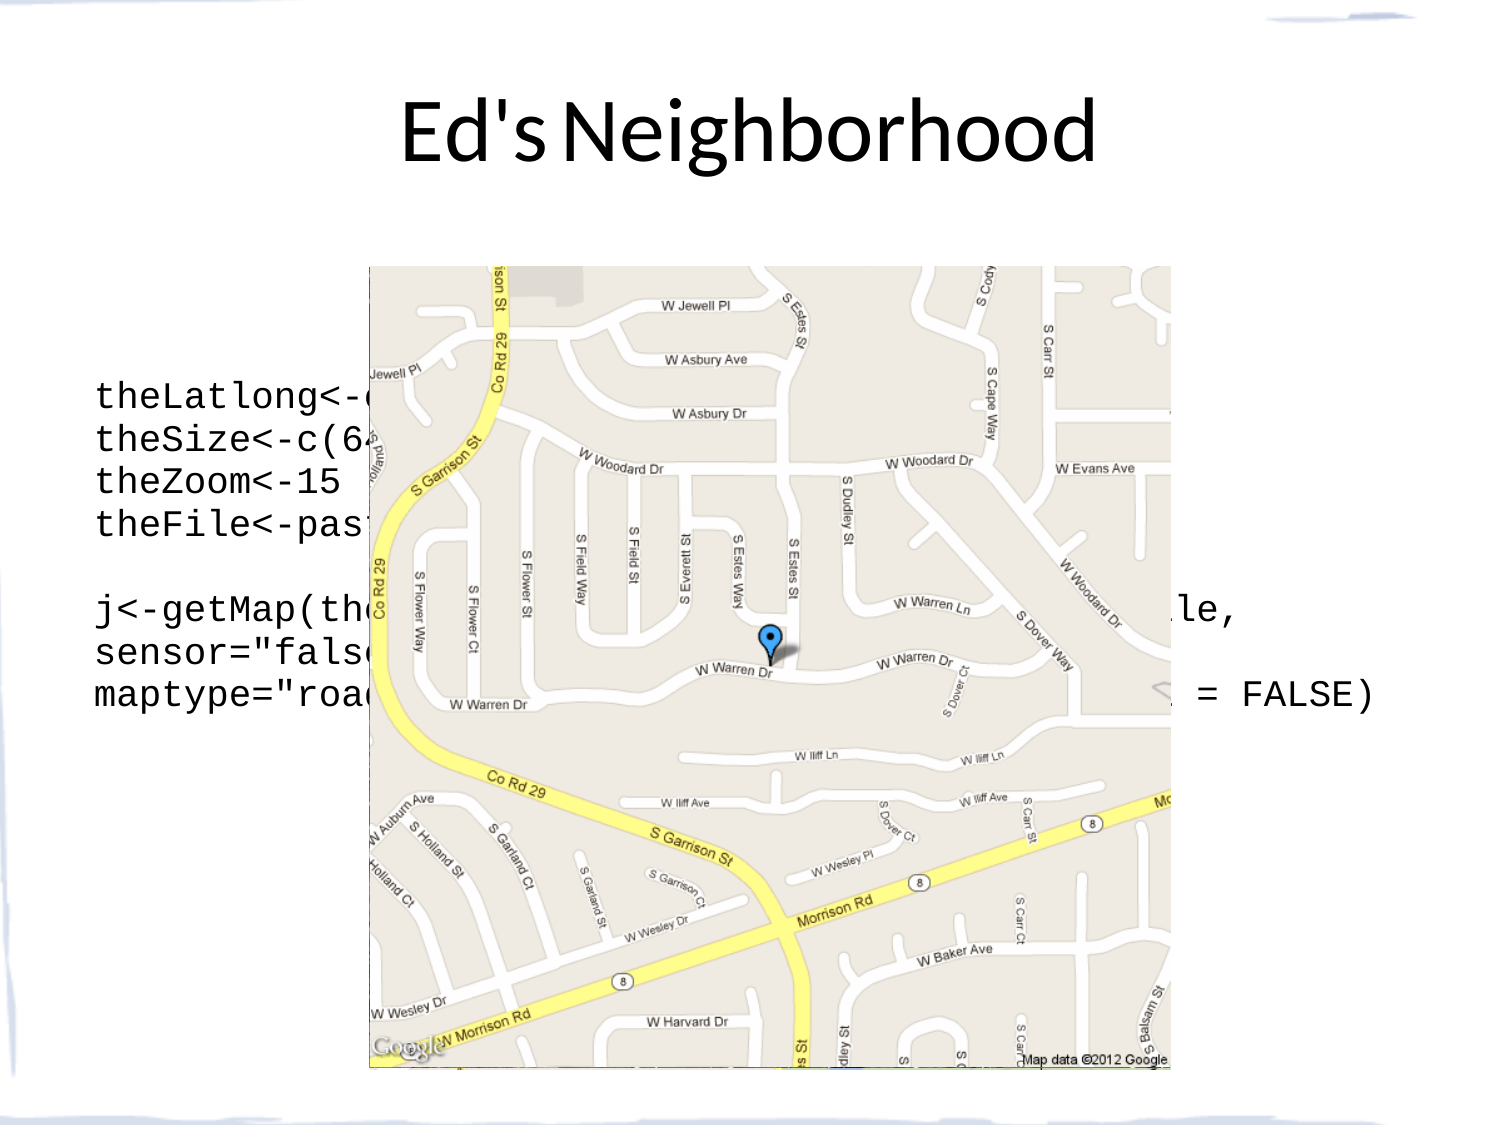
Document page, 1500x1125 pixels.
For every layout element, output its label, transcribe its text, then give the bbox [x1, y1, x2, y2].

title Ed's Neighborhood [75, 44, 1425, 233]
picture [0, 0, 1500, 1125]
text_box theLatlong<-c(39.676247541279,-105.0955752856) theSize<-c(640,640) theZoom<-15 theFile<-paste("map",theZoom,".png") j<-getMap(theLatlong,zoom=theZoom,destfile=theFile, sensor="false", size=theSize,format="png", maptype="roadmap",RETURNIMAGE = FALSE, GRAYSCALE = FALSE) [79, 370, 369, 796]
text_box theLatlong<-c(39.676247541279,-105.0955752856) theSize<-c(640,640) theZoom<-15 theFile<-paste("map",theZoom,".png") j<-getMap(theLatlong,zoom=theZoom,destfile=theFile, sensor="false", size=theSize,format="png", maptype="roadmap",RETURNIMAGE = FALSE, GRAYSCALE = FALSE) [1171, 370, 1456, 796]
